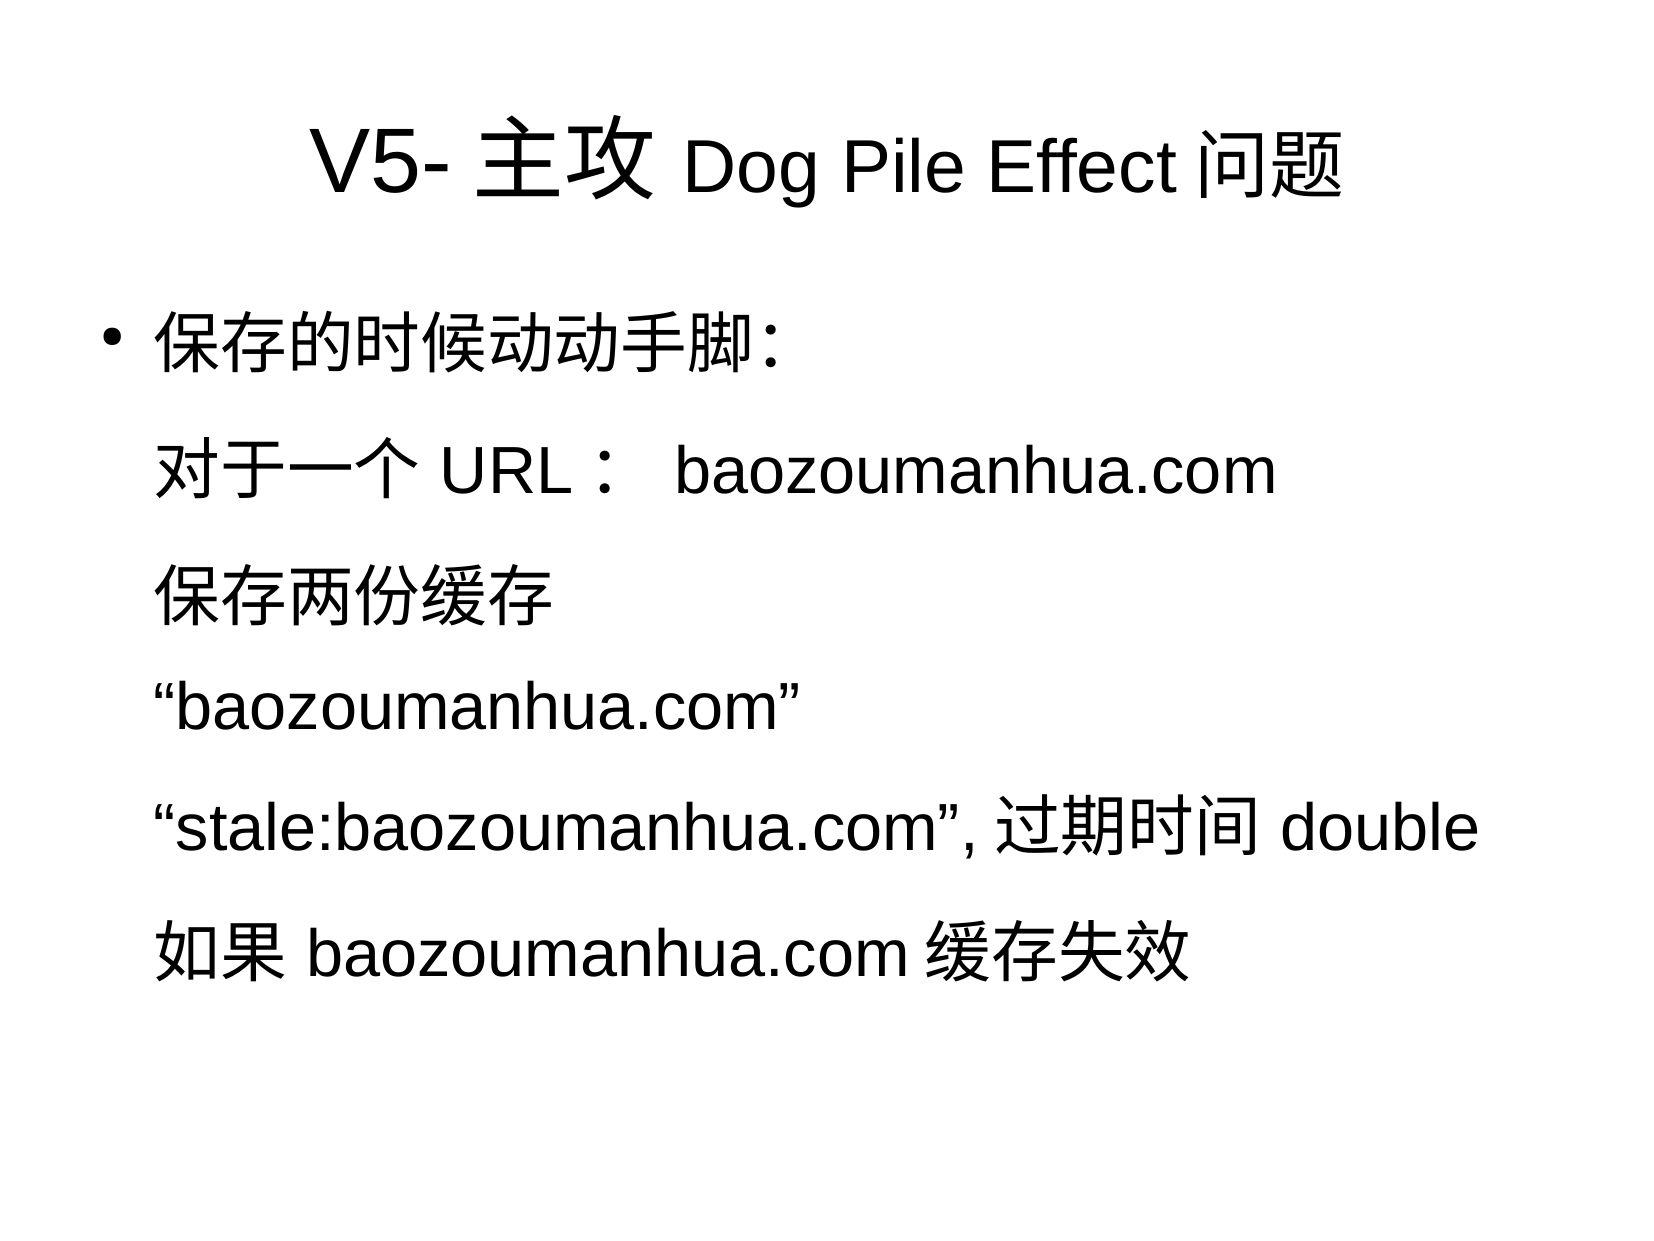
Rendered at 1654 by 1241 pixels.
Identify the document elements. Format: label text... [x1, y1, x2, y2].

title V5-主攻Dog Pile Effect问题 [82, 49, 1571, 257]
list 保存的时候动动手脚： 对于一个URL：baozoumanhua.com 保存两份缓存 “baozoumanhua.com” “stale:baozoumanhua.com”,过期时间double 如果baozoumanhua.com缓存失效 [82, 290, 1571, 1109]
